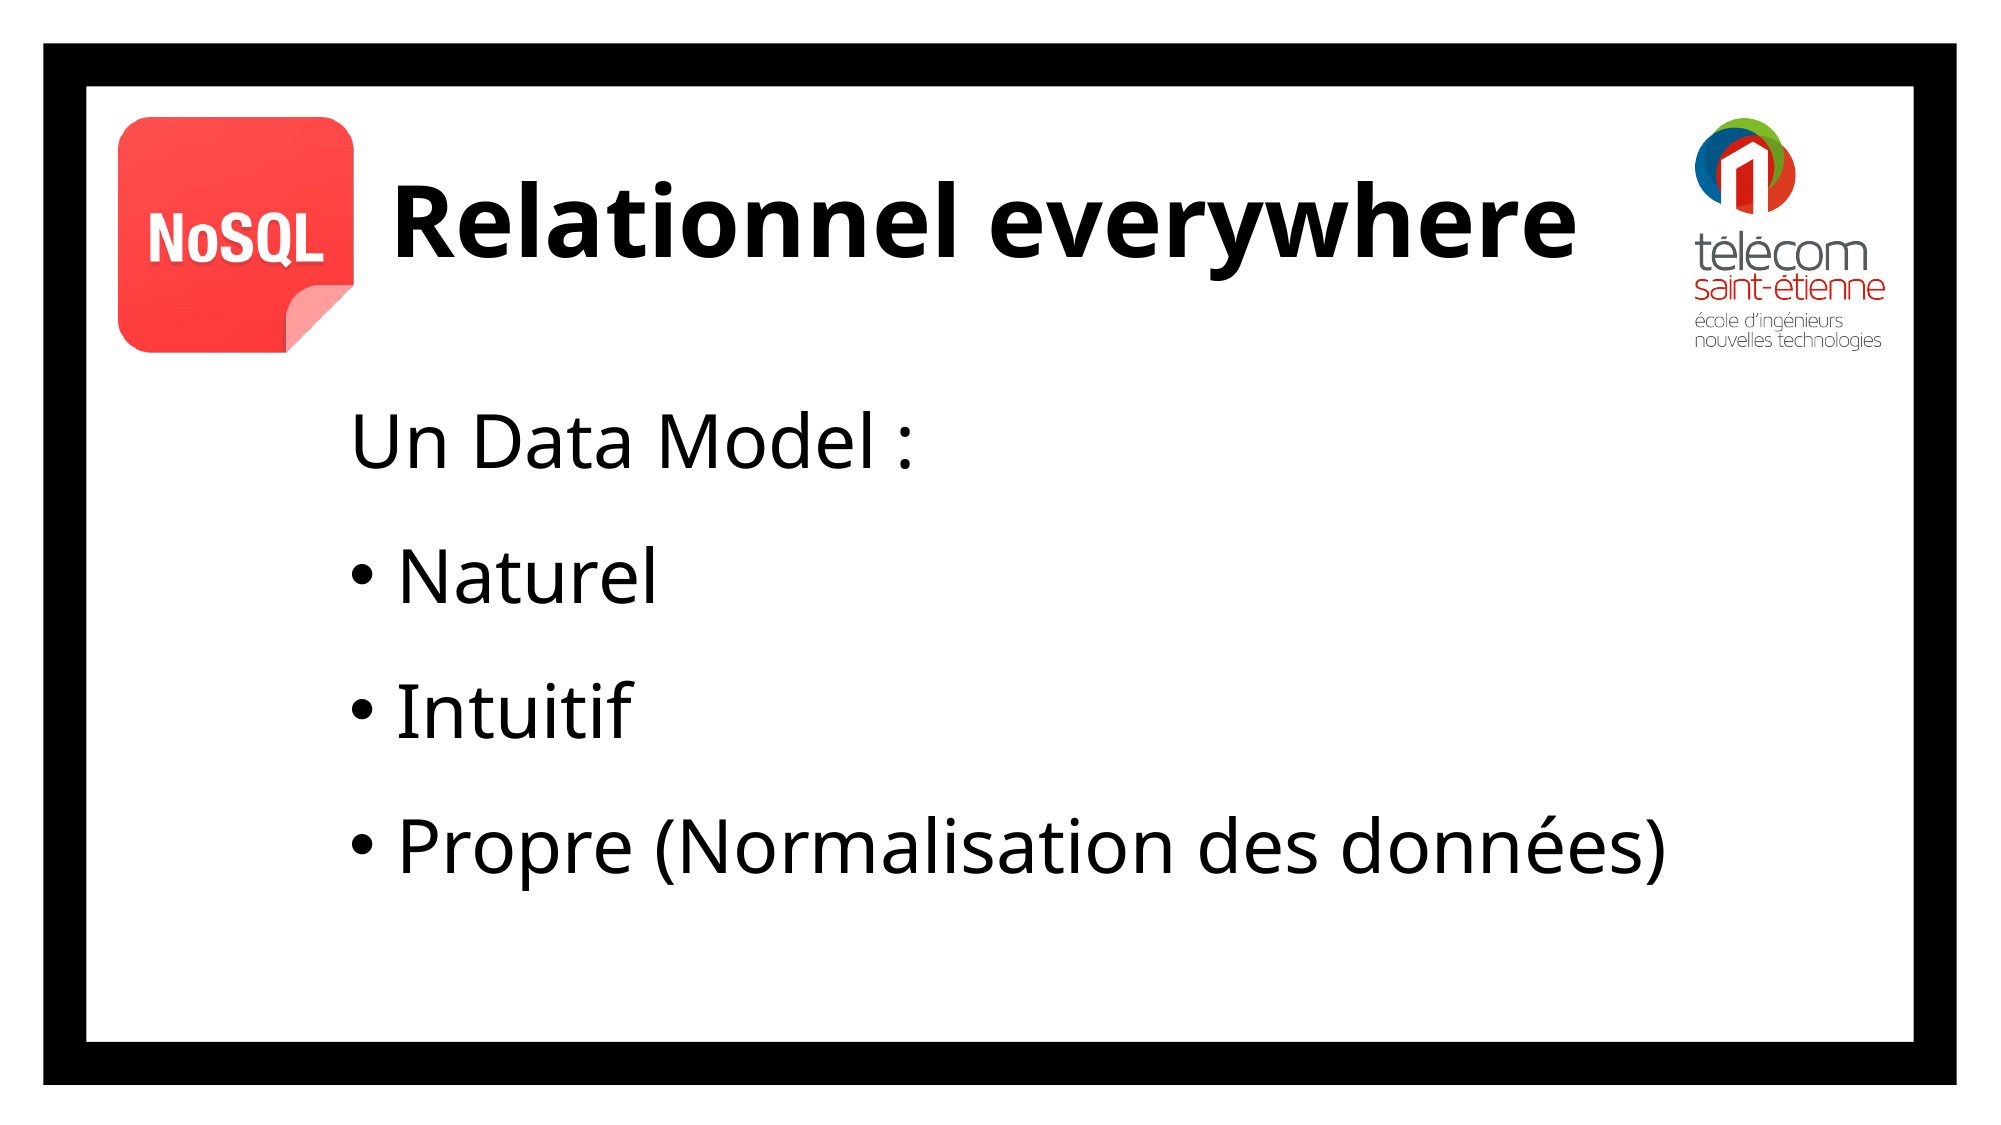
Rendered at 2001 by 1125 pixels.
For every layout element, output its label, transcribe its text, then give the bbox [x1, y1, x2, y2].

text_box Un Data Model : Naturel Intuitif Propre (Normalisation des données) [334, 341, 1757, 887]
picture [1695, 118, 1885, 351]
picture [101, 100, 370, 369]
title Relationnel everywhere [370, 138, 1695, 304]
